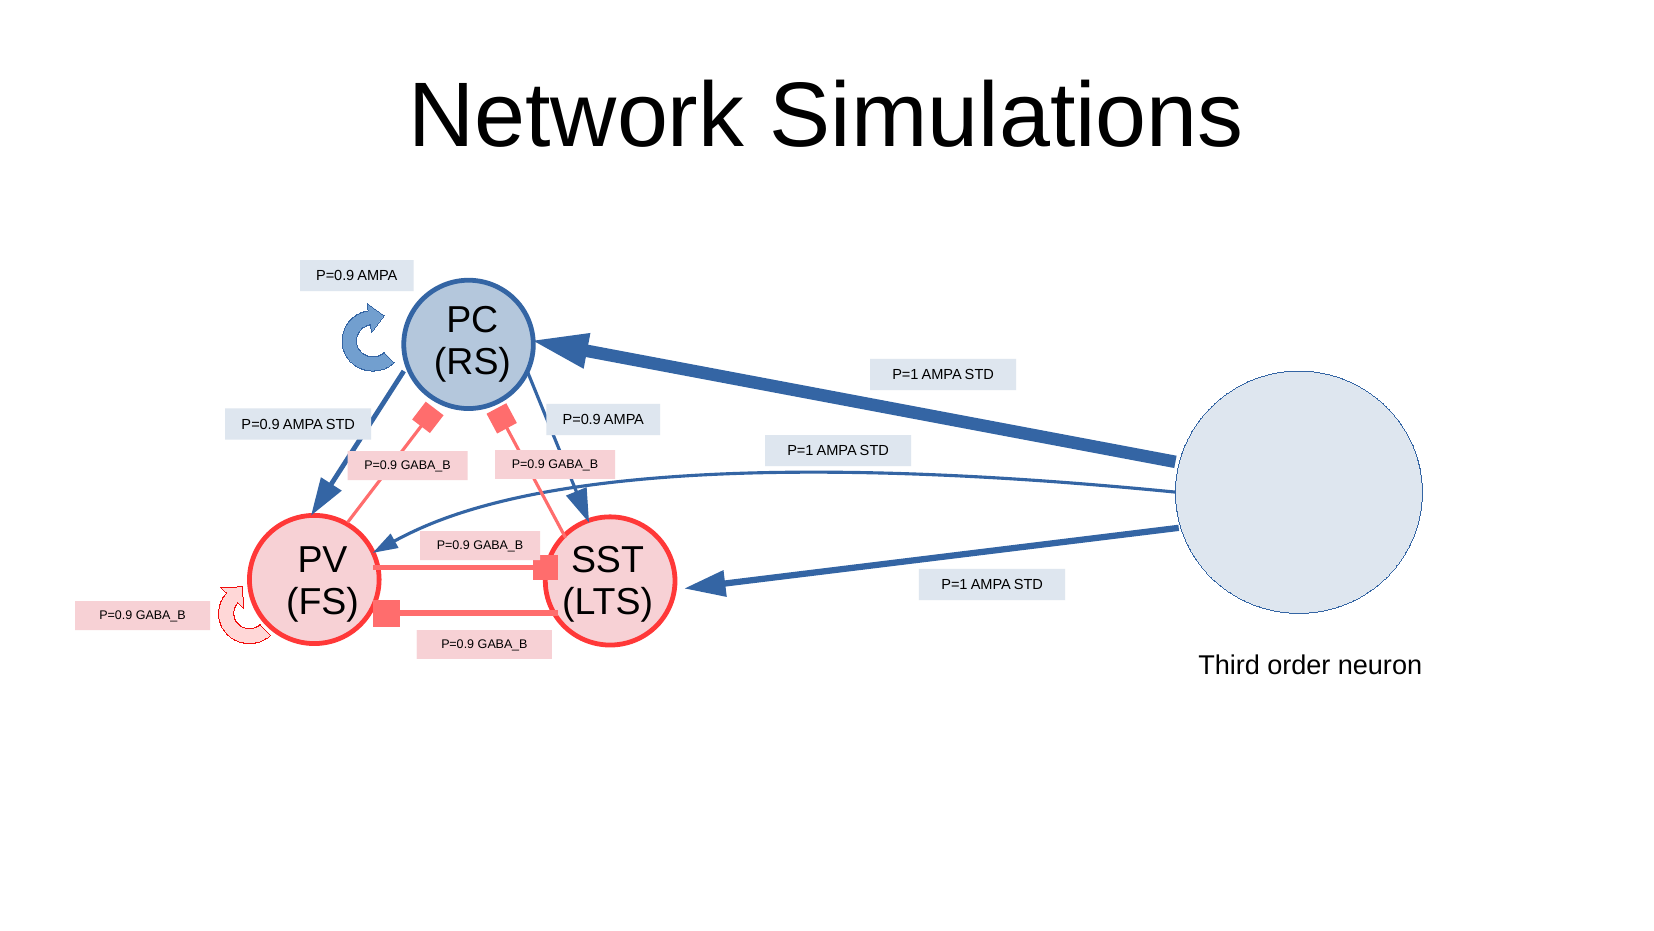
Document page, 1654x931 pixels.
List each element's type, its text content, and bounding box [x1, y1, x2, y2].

text_box PV (FS) [240, 531, 406, 631]
text_box P=0.9 AMPA [546, 403, 661, 436]
text_box P=0.9 AMPA [300, 260, 414, 292]
text_box P=0.9 GABA_B [495, 450, 616, 479]
text_box Third order neuron [1105, 642, 1516, 796]
text_box SST (LTS) [525, 531, 691, 631]
text_box [569, 516, 651, 531]
text_box [424, 391, 514, 409]
text_box [275, 631, 353, 644]
text_box PC (RS) [390, 291, 556, 391]
text_box P=1 AMPA STD [870, 358, 1017, 391]
text_box P=0.9 AMPA STD [225, 408, 372, 440]
text_box [342, 303, 390, 372]
text_box [271, 515, 357, 531]
title Network Simulations [82, 37, 1571, 193]
text_box [432, 280, 505, 291]
text_box [1175, 371, 1423, 614]
text_box [218, 586, 271, 644]
text_box P=1 AMPA STD [765, 435, 912, 467]
text_box P=0.9 GABA_B [420, 531, 541, 561]
text_box [569, 631, 651, 646]
text_box P=0.9 GABA_B [347, 451, 468, 481]
text_box P=1 AMPA STD [918, 568, 1066, 601]
text_box P=0.9 GABA_B [75, 601, 211, 631]
text_box P=0.9 GABA_B [416, 630, 552, 659]
